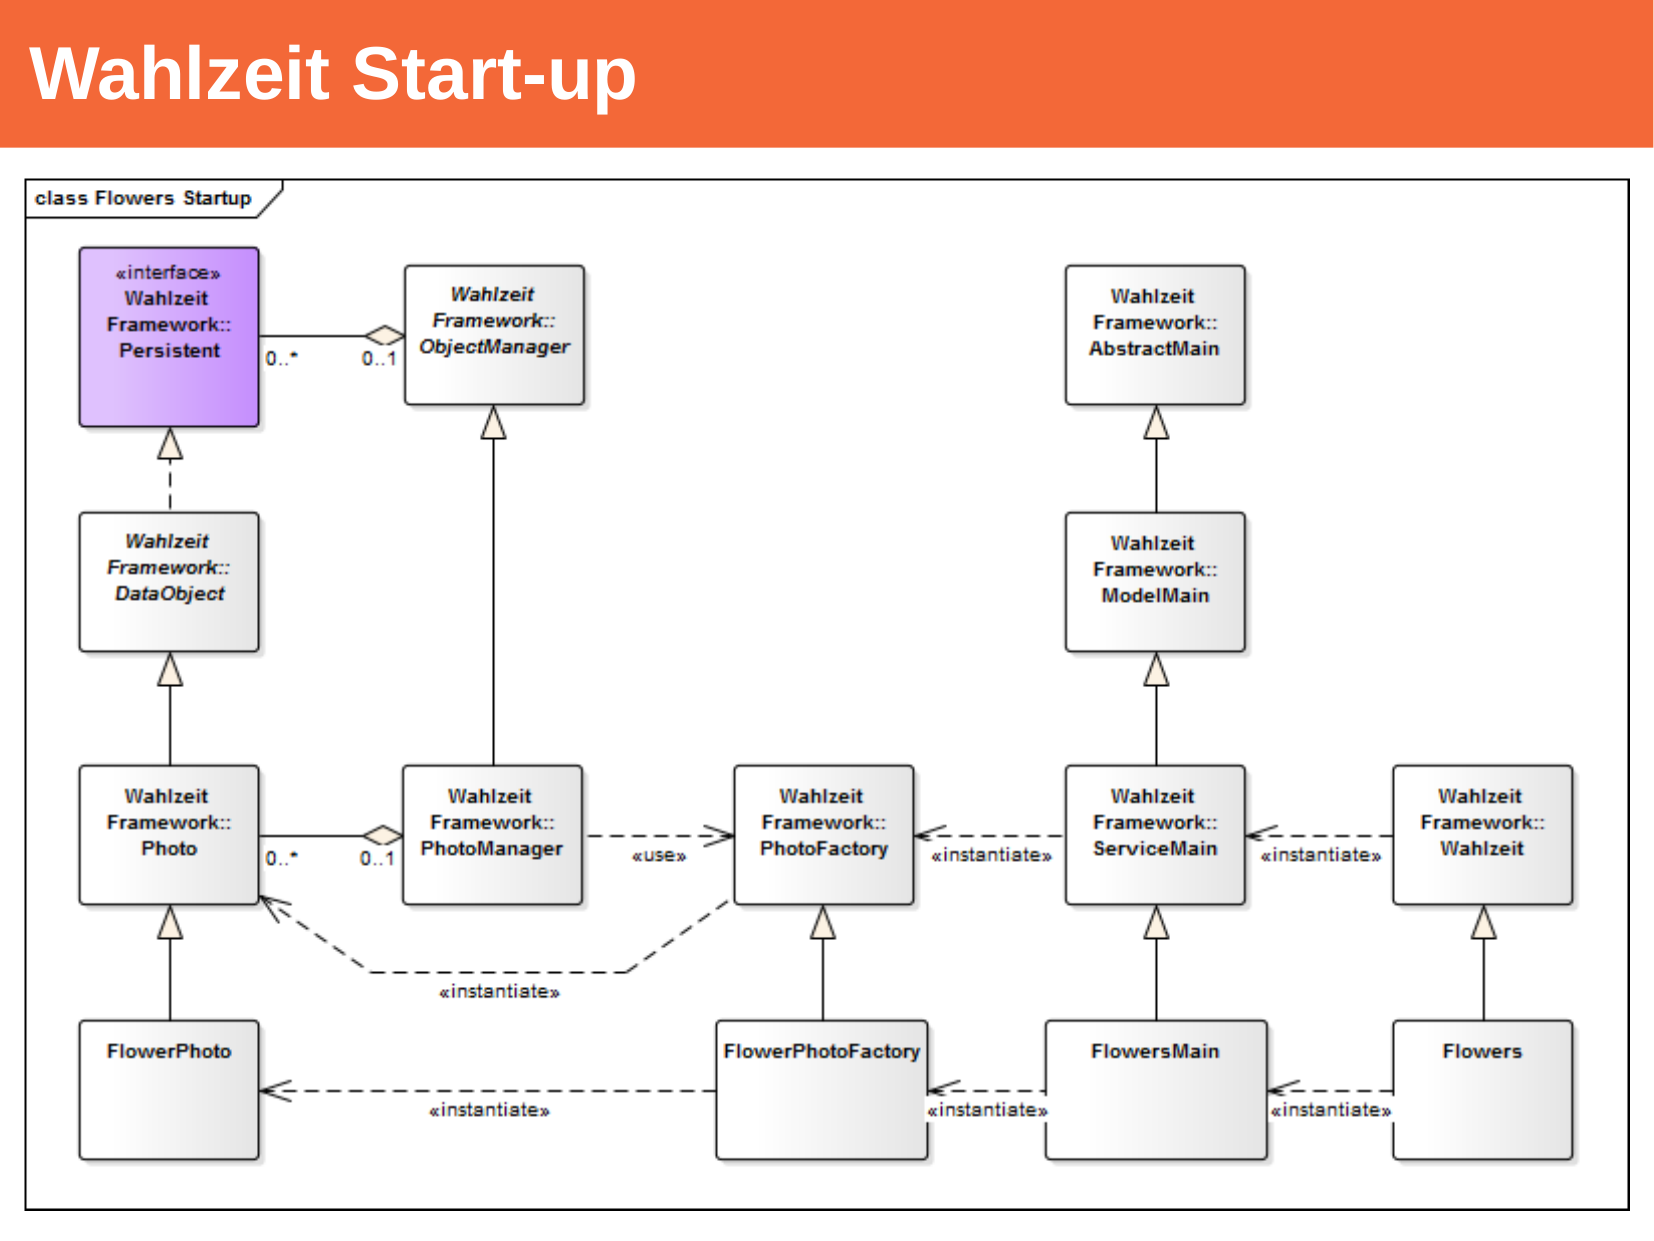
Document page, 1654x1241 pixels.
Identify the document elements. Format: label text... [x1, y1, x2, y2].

title Wahlzeit Start-up [0, 0, 1654, 148]
picture [23, 177, 1630, 1211]
